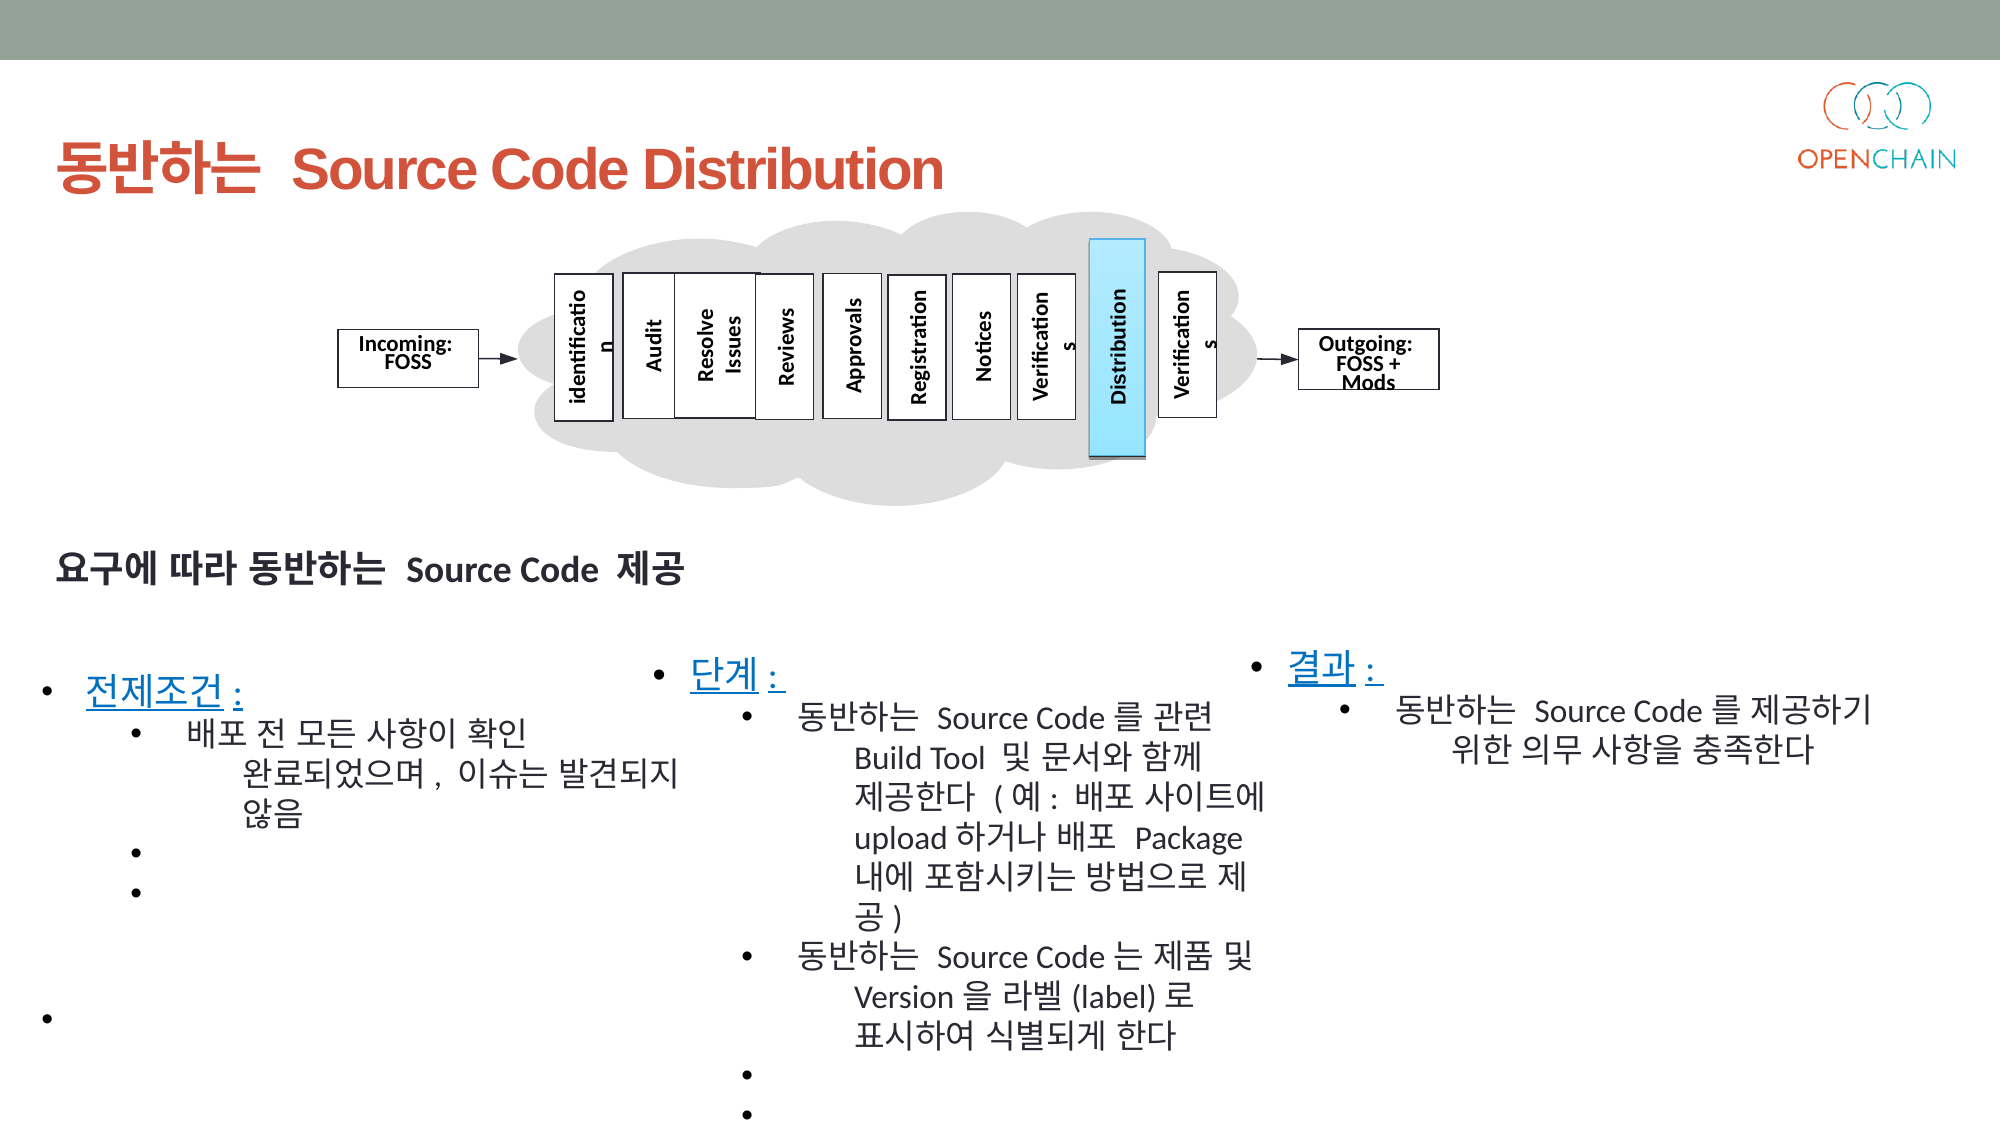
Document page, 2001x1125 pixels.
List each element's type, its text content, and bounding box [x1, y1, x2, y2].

text_box Approvals [823, 273, 881, 419]
text_box [517, 248, 1124, 506]
text_box Resolve Issues [675, 273, 761, 418]
text_box Reviews [755, 274, 814, 419]
text_box Verifications [1159, 272, 1217, 418]
text_box 동반하는 Source Code Distribution [40, 84, 1841, 248]
text_box Outgoing: FOSS + Mods [1298, 329, 1439, 390]
text_box Distribution [1089, 248, 1145, 456]
text_box Incoming: FOSS [338, 330, 479, 387]
text_box Audit [623, 273, 681, 419]
text_box 전제조건: 배포 전 모든 사항이 확인 완료되었으며, 이슈는 발견되지 않음 [0, 616, 718, 1106]
text_box 결과: 동반하는 Source Code를 제공하기 위한 의무 사항을 충족한다 [1235, 641, 1898, 1019]
text_box identification [555, 274, 613, 421]
text_box Registration [888, 275, 946, 420]
text_box 단계: 동반하는 Source Code를 관련 Build Tool 및 문서와 함께 제공한다 (예: 배포 사이트에 upload하거나 배포 Package내에 포함시키는 방법으로 제공) 동반하는 Source Code는 제품 및 Version을 라벨(label)로 표시하여 식별되게 한다 [637, 648, 1300, 1104]
text_box 요구에 따라 동반하는 Source Code 제공 [40, 538, 2000, 598]
text_box [1145, 248, 1258, 442]
text_box Notices [953, 274, 1011, 419]
text_box Verifications [1017, 274, 1076, 419]
